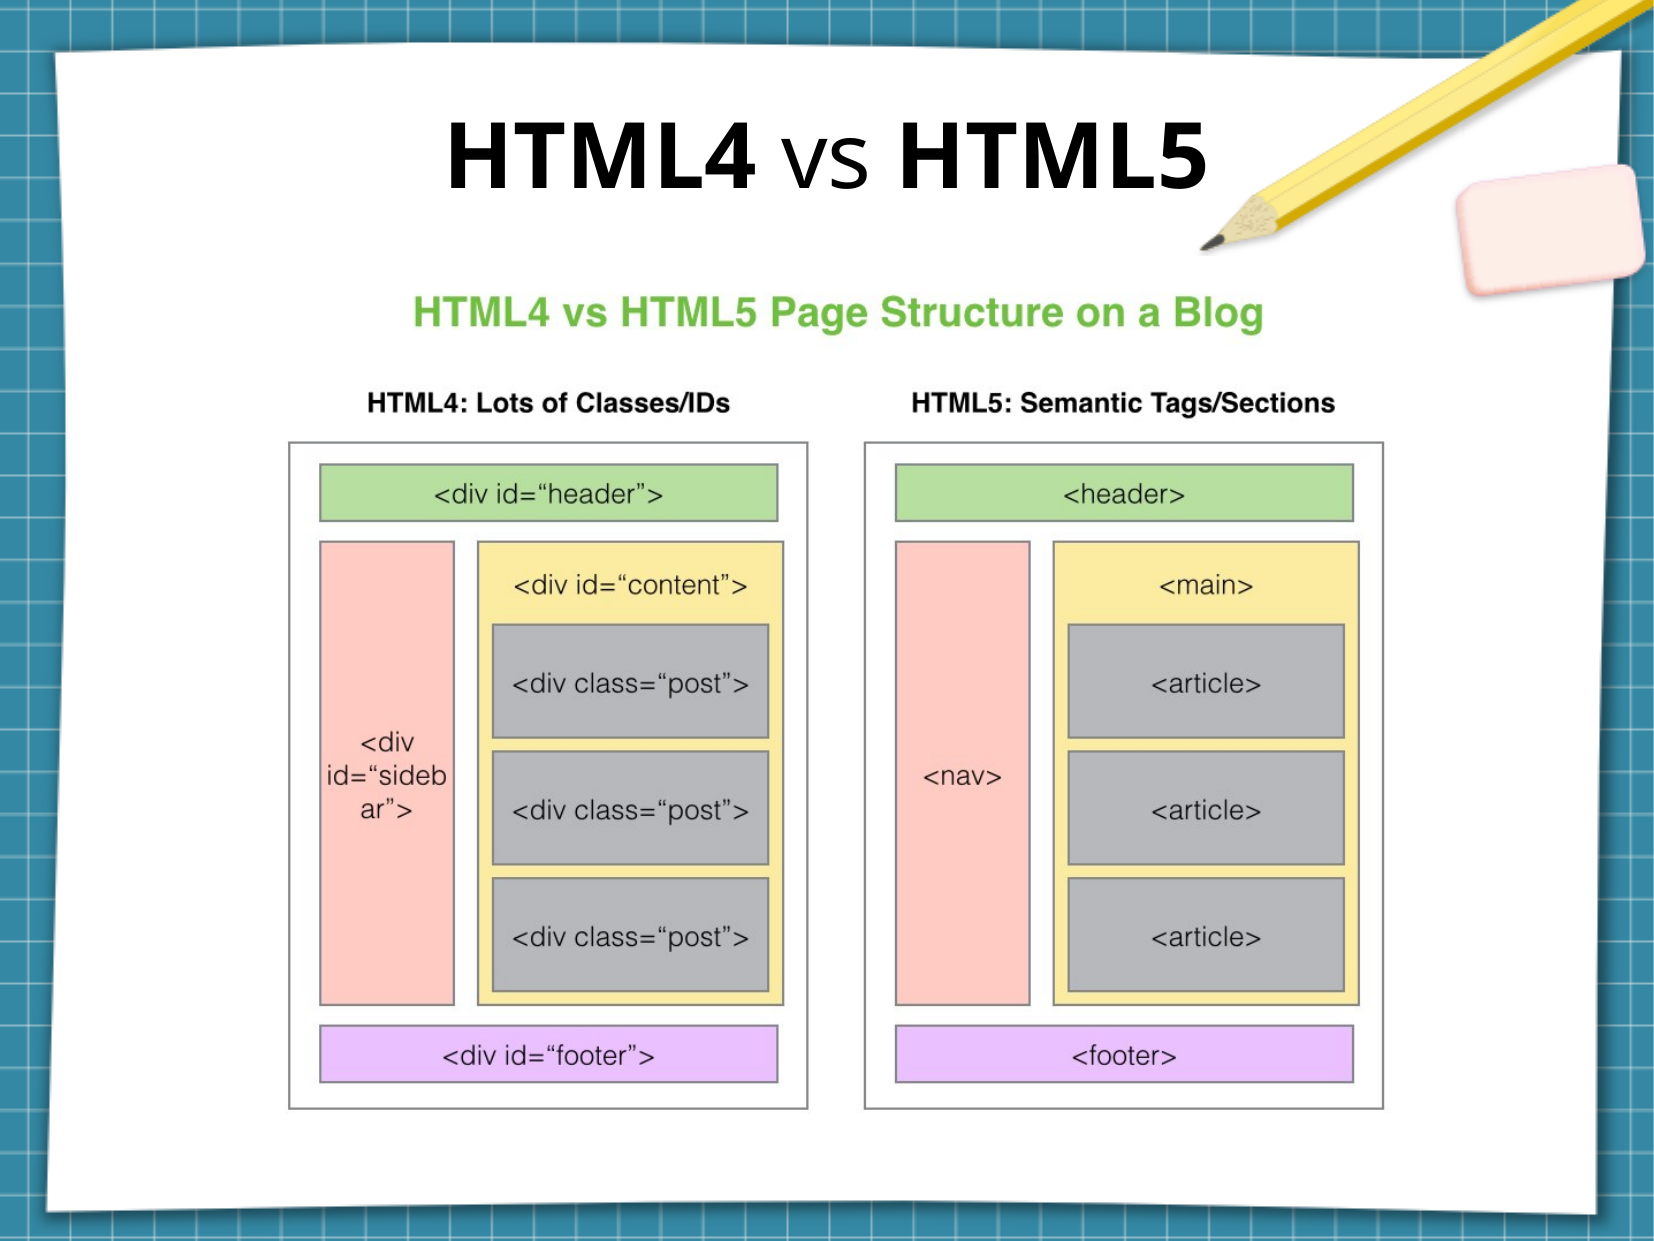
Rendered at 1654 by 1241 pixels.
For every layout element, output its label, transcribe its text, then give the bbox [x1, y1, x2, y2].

title HTML4 vs HTML5 [82, 49, 1571, 257]
picture [0, 0, 1654, 1241]
